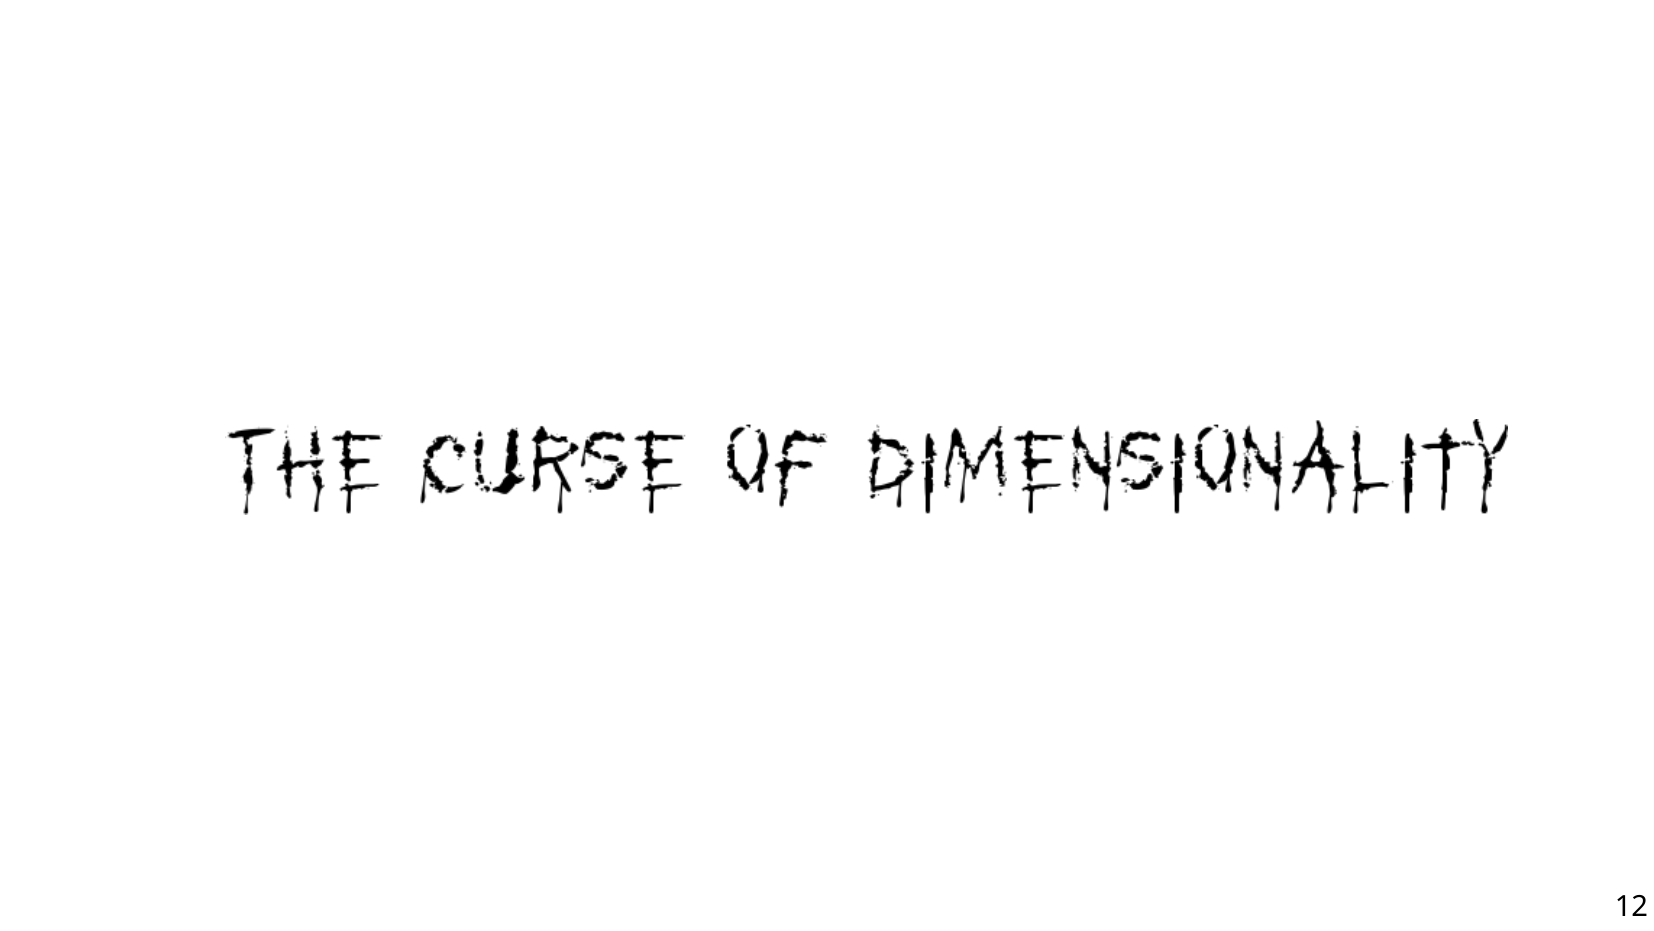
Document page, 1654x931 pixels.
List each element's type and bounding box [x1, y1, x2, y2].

picture [225, 419, 1508, 515]
